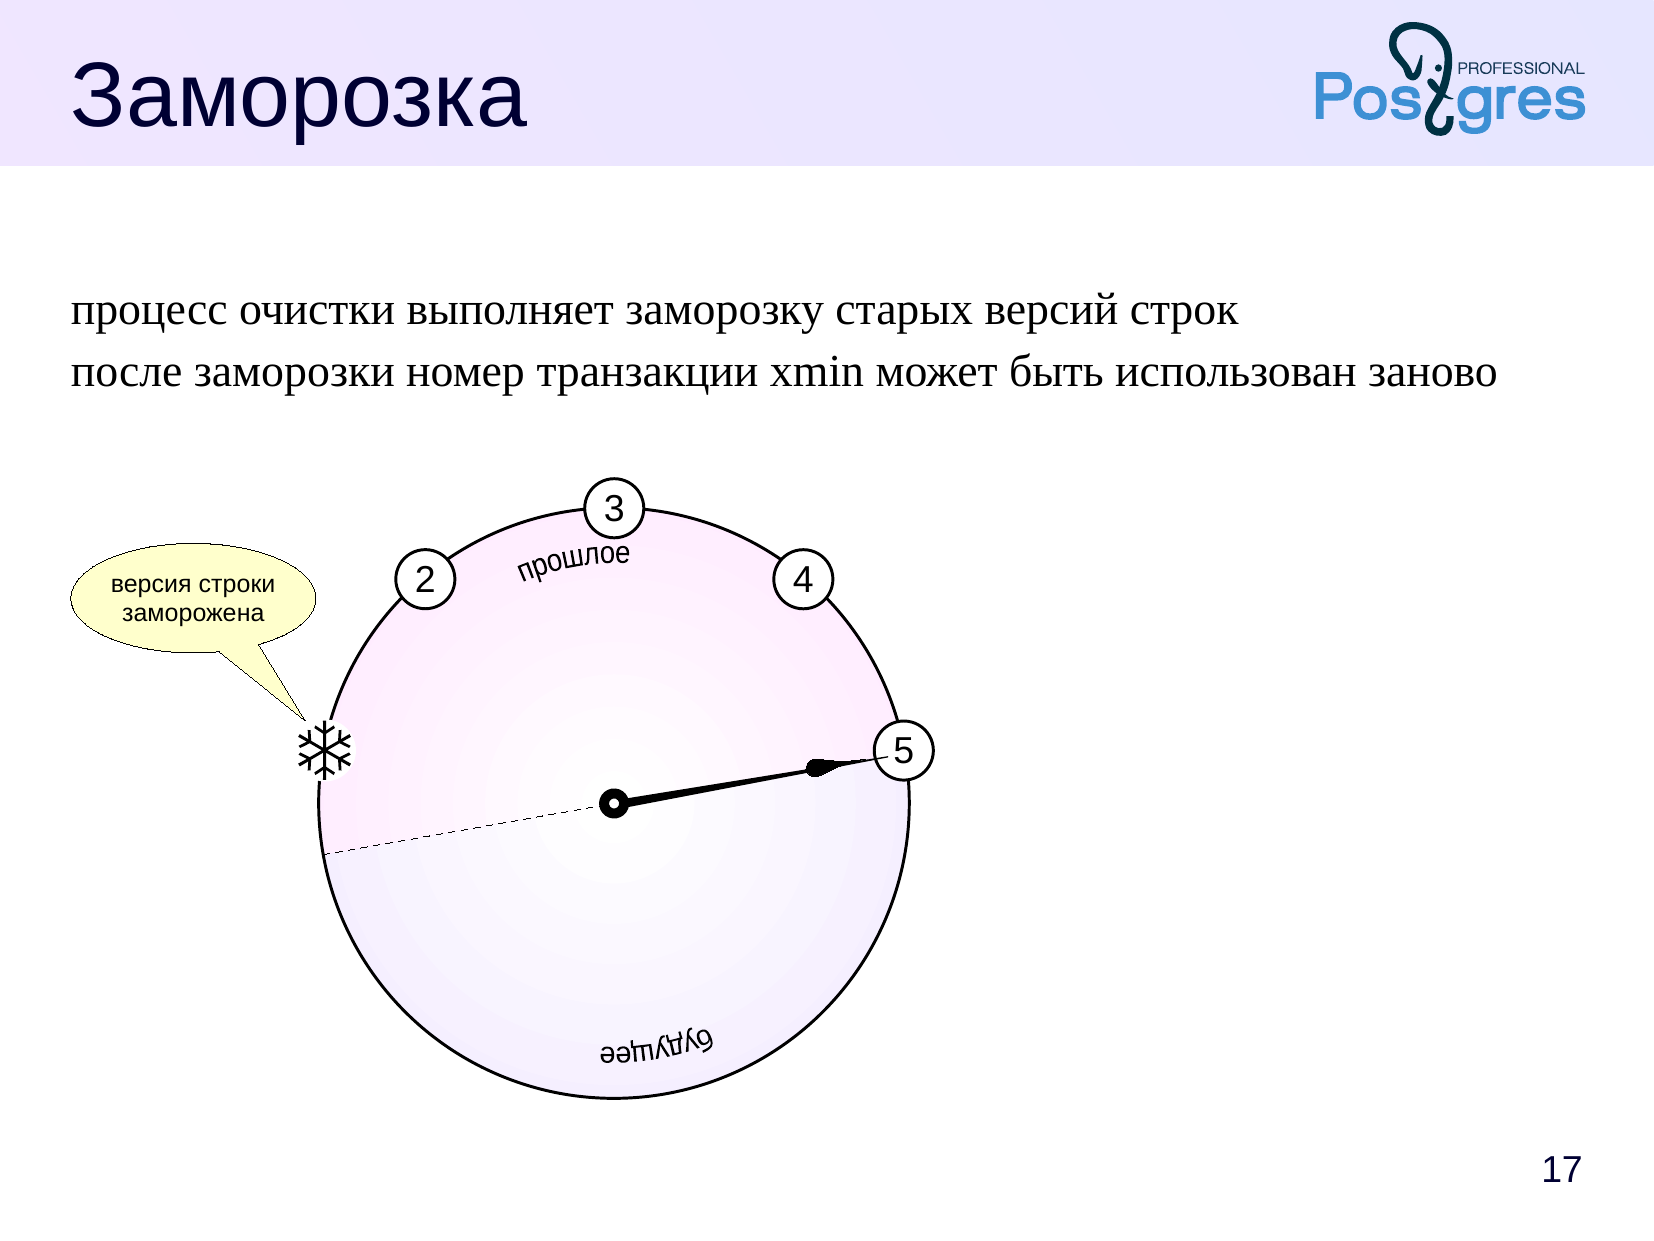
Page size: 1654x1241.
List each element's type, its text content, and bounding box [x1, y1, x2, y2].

text_box 5 [874, 721, 934, 781]
title Заморозка [70, 43, 1241, 147]
text_box 2 [395, 549, 455, 609]
text_box [295, 720, 355, 781]
text_box версия строки заморожена [70, 543, 316, 721]
text_box [599, 756, 889, 819]
text_box 4 [773, 549, 833, 609]
text_box 3 [584, 478, 644, 538]
list процесс очистки выполняет заморозку старых версий строк после заморозки номер транзакции xmin может быть использован заново [70, 283, 1583, 1141]
